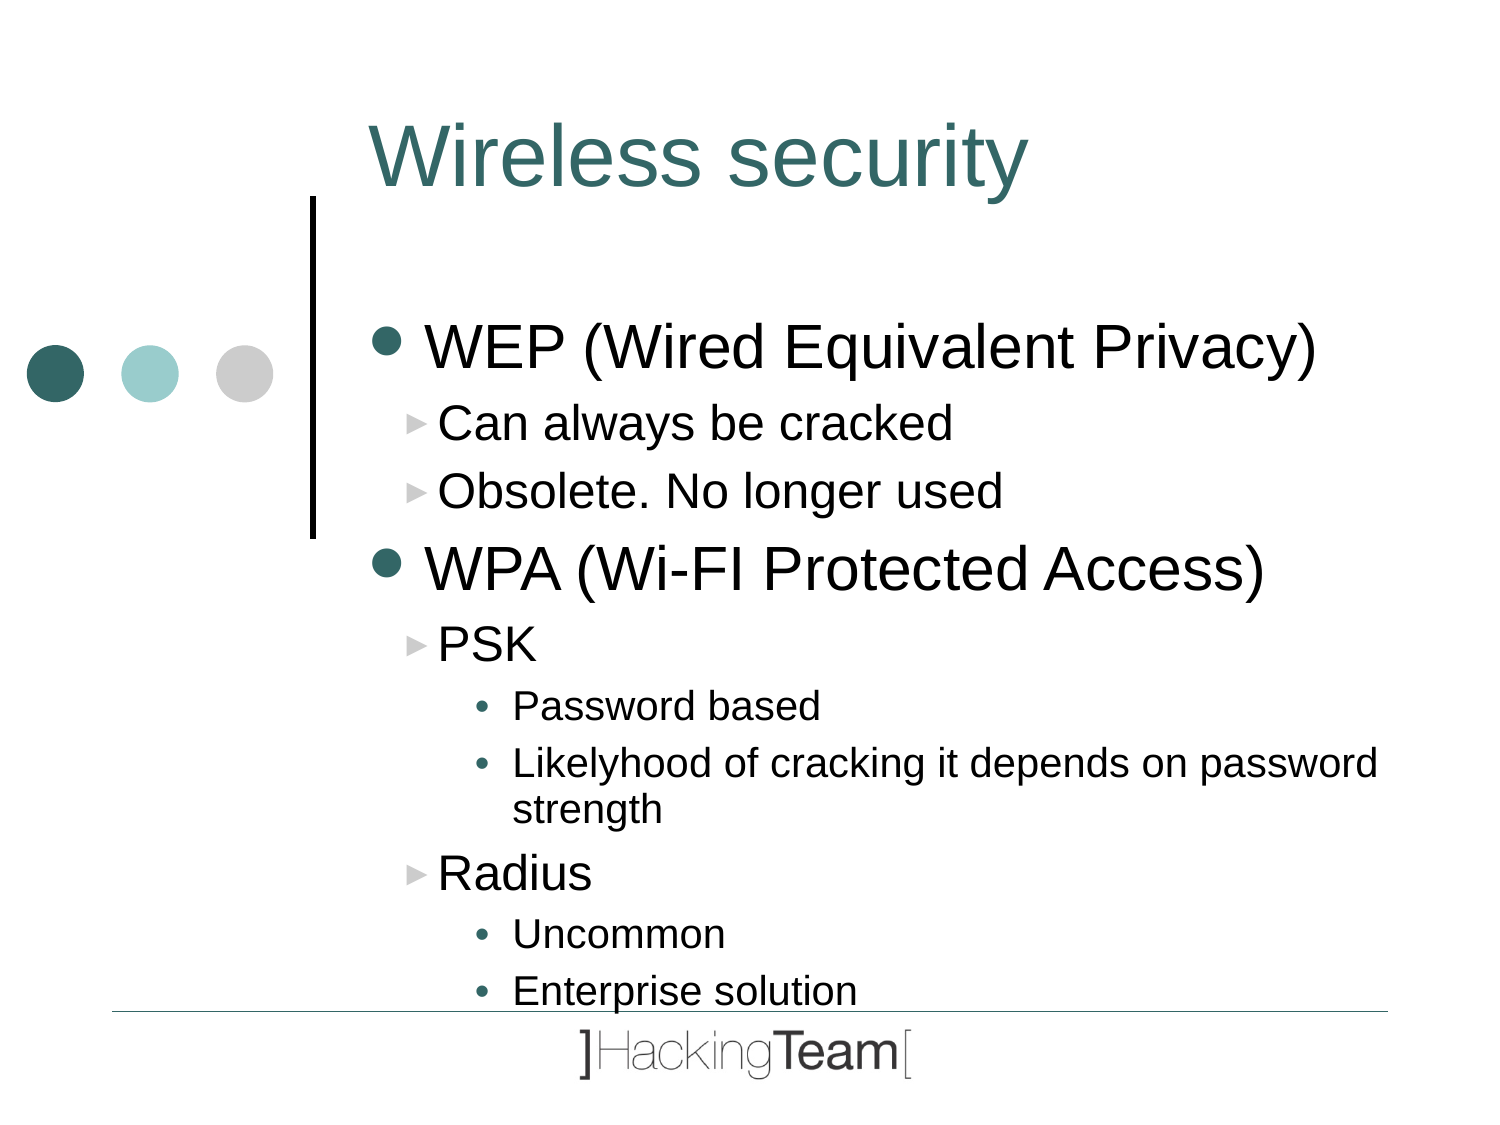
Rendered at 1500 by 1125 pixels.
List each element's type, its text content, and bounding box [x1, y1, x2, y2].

picture [574, 1041, 916, 1084]
list WEP (Wired Equivalent Privacy) Can always be cracked Obsolete. No longer used WPA (Wi-FI Protected Access) PSK Password based Likelyhood of cracking it depends on password strength Radius Uncommon Enterprise solution [249, 312, 1401, 1041]
title Wireless security [249, 38, 1401, 275]
